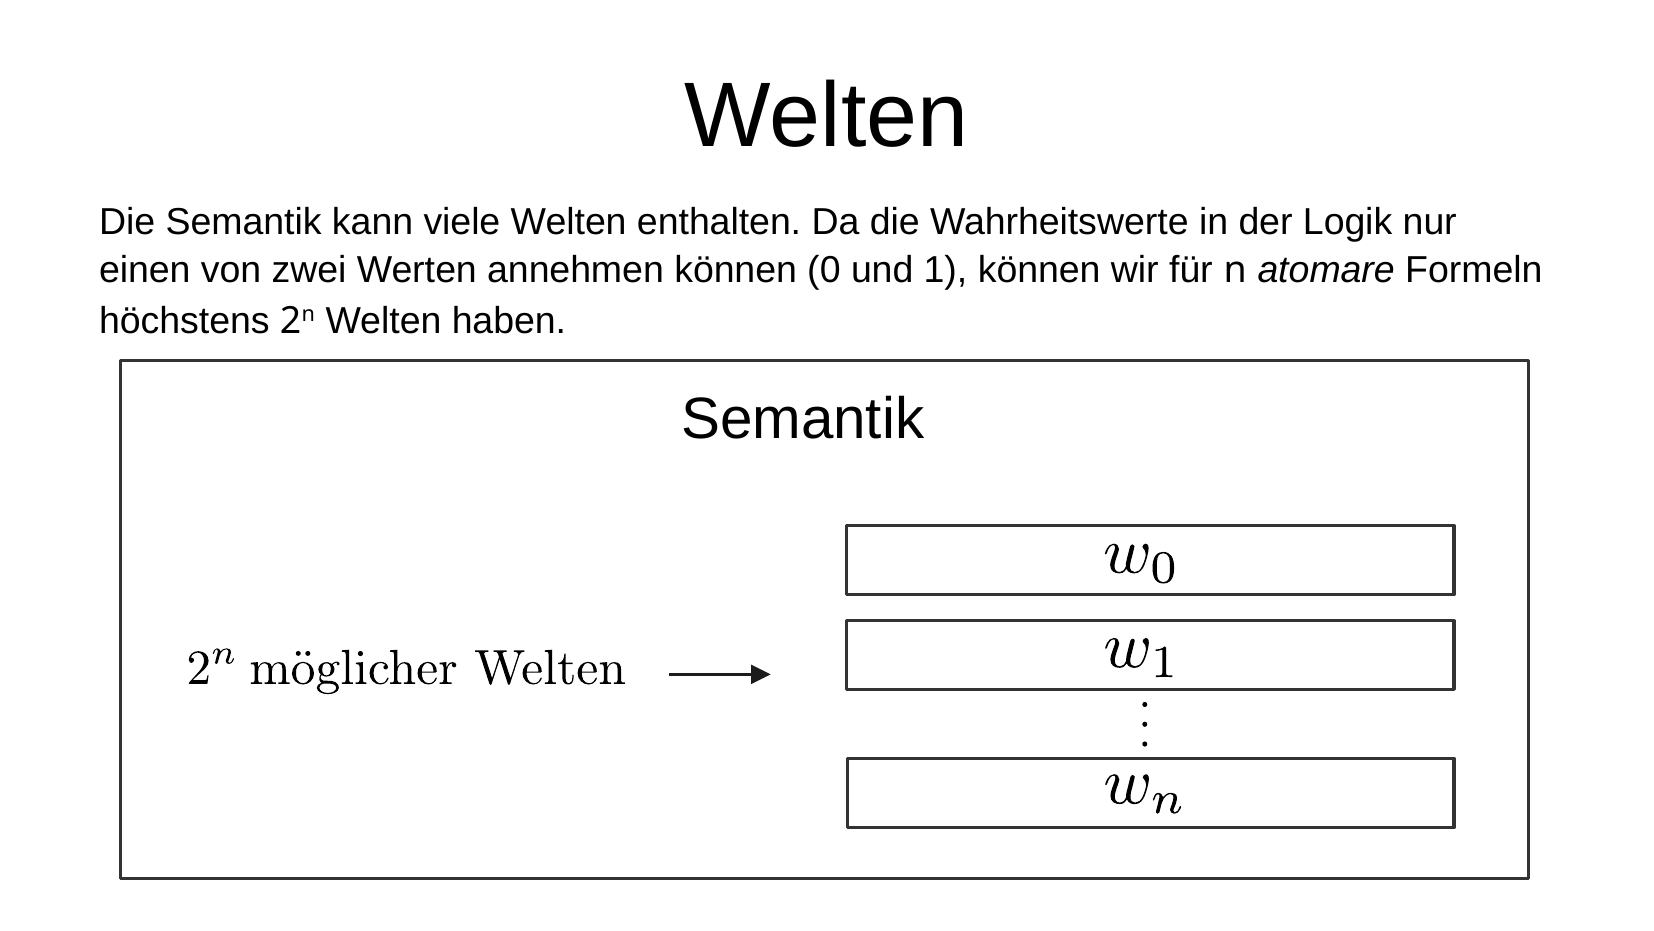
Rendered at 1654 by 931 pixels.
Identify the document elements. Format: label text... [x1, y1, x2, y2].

text_box Semantik [666, 421, 1126, 459]
text_box Die Semantik kann viele Welten enthalten. Da die Wahrheitswerte in der Logik nur einen von zwei Werten annehmen können (0 und 1), können wir für n atomare Formeln höchstens 2n Welten haben. [84, 193, 1560, 421]
text_box [120, 421, 1529, 879]
title Welten [82, 37, 1571, 193]
